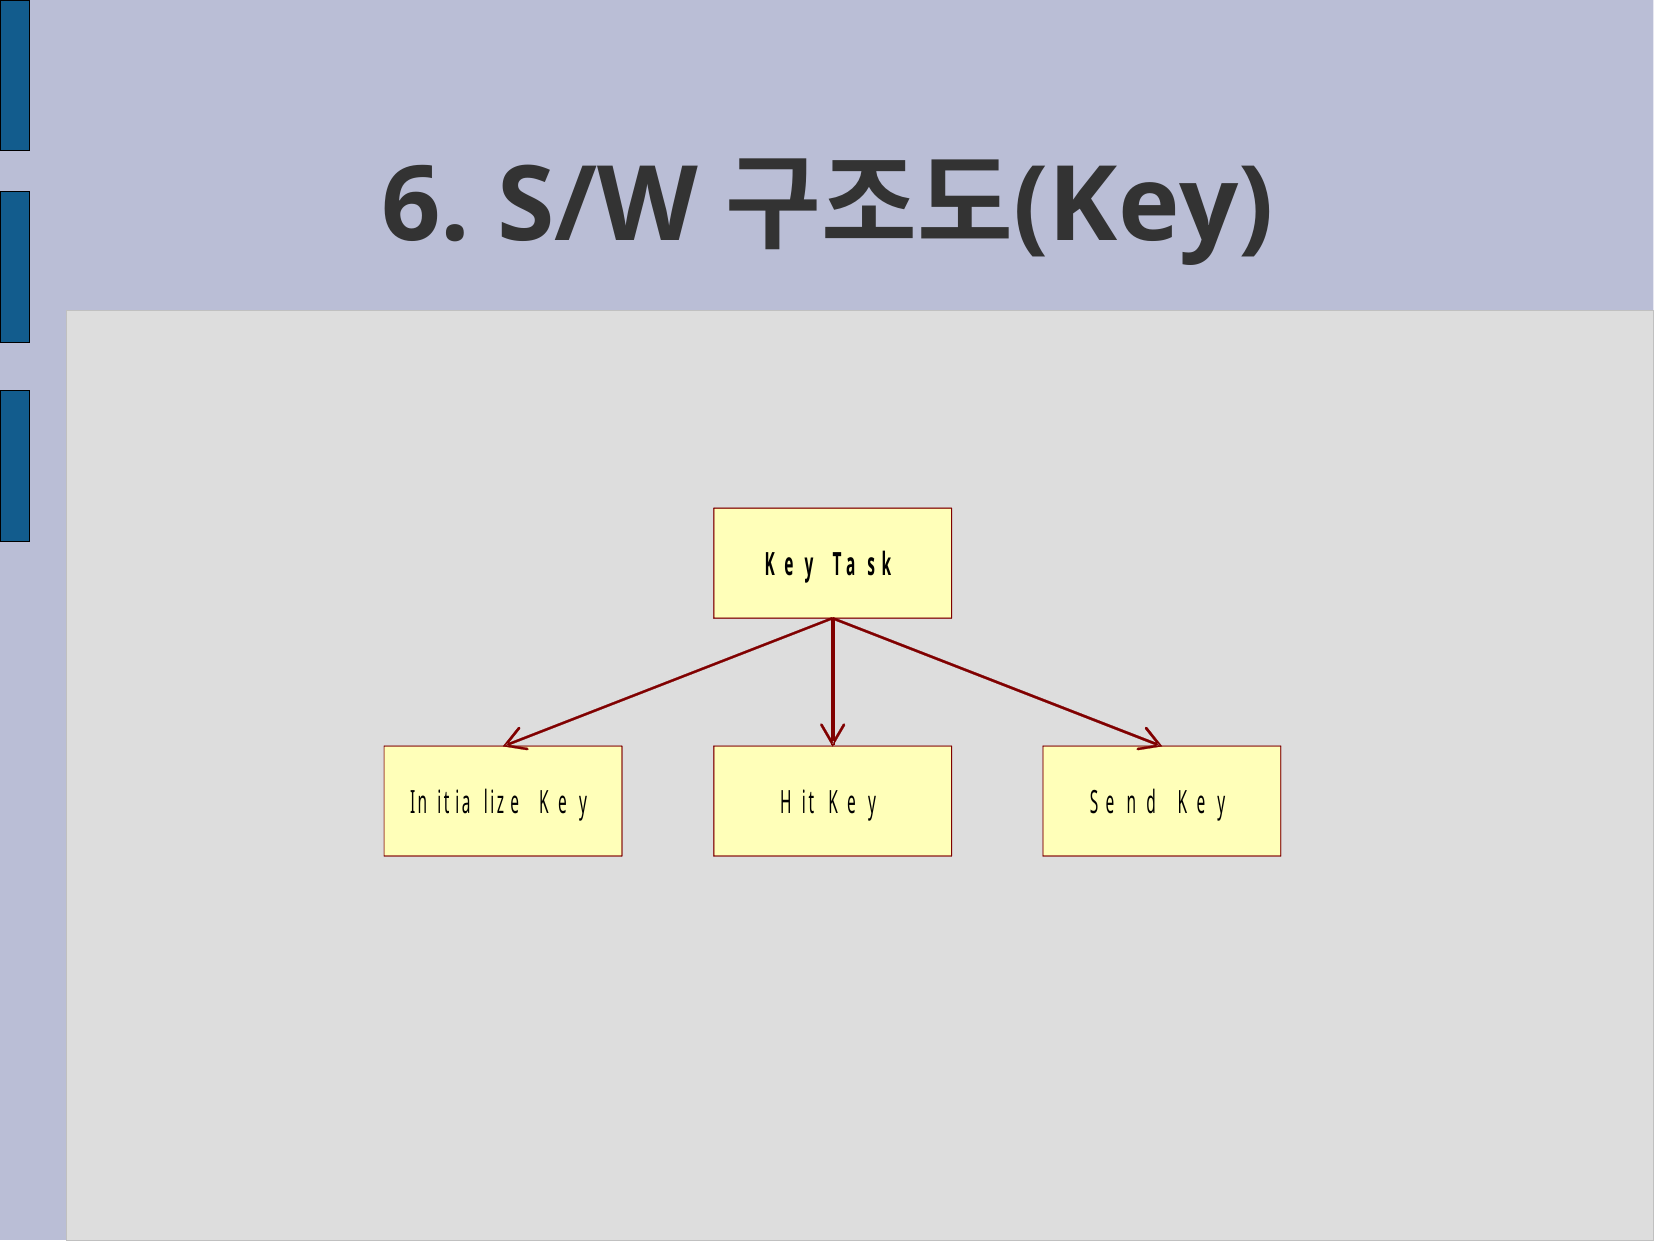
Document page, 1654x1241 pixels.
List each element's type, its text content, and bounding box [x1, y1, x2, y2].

picture [383, 507, 1282, 857]
title 6. S/W 구조도(Key) [121, 91, 1534, 299]
